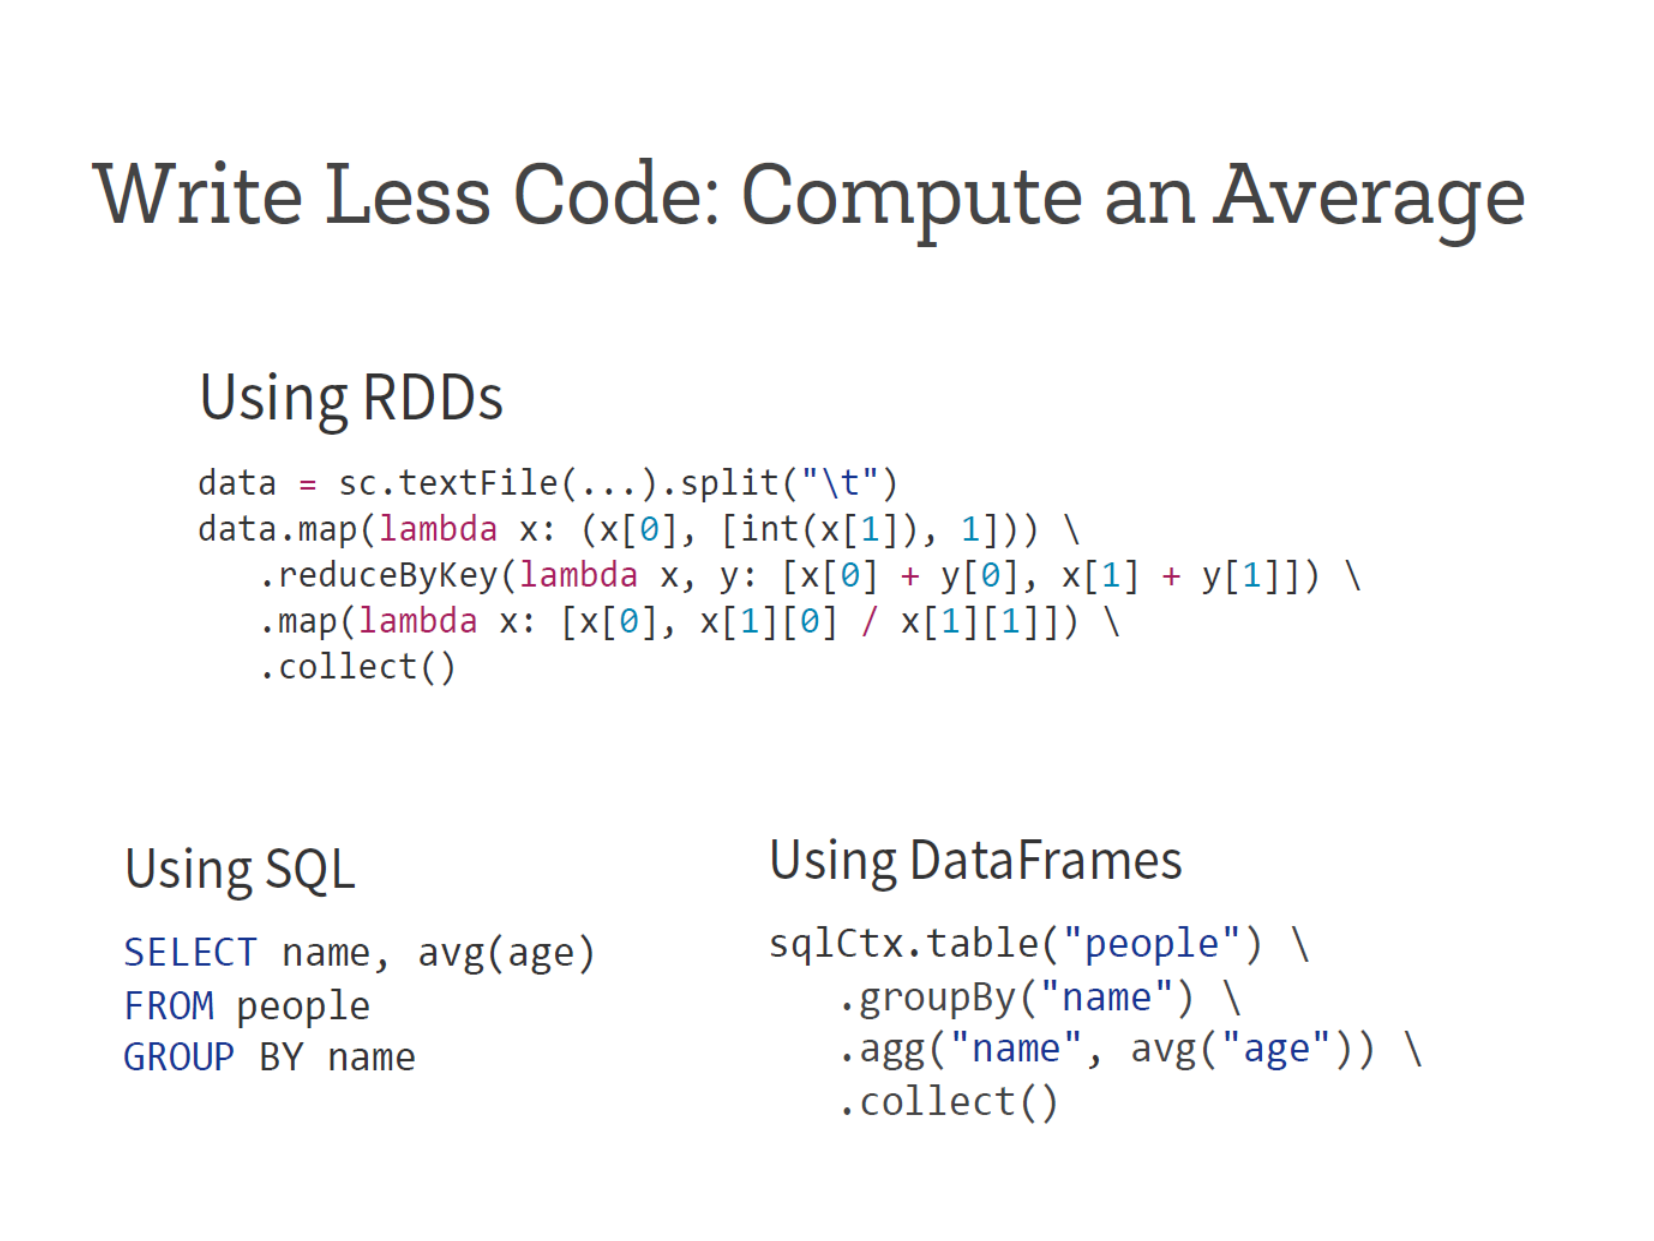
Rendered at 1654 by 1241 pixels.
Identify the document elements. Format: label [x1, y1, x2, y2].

picture [44, 126, 1585, 1170]
